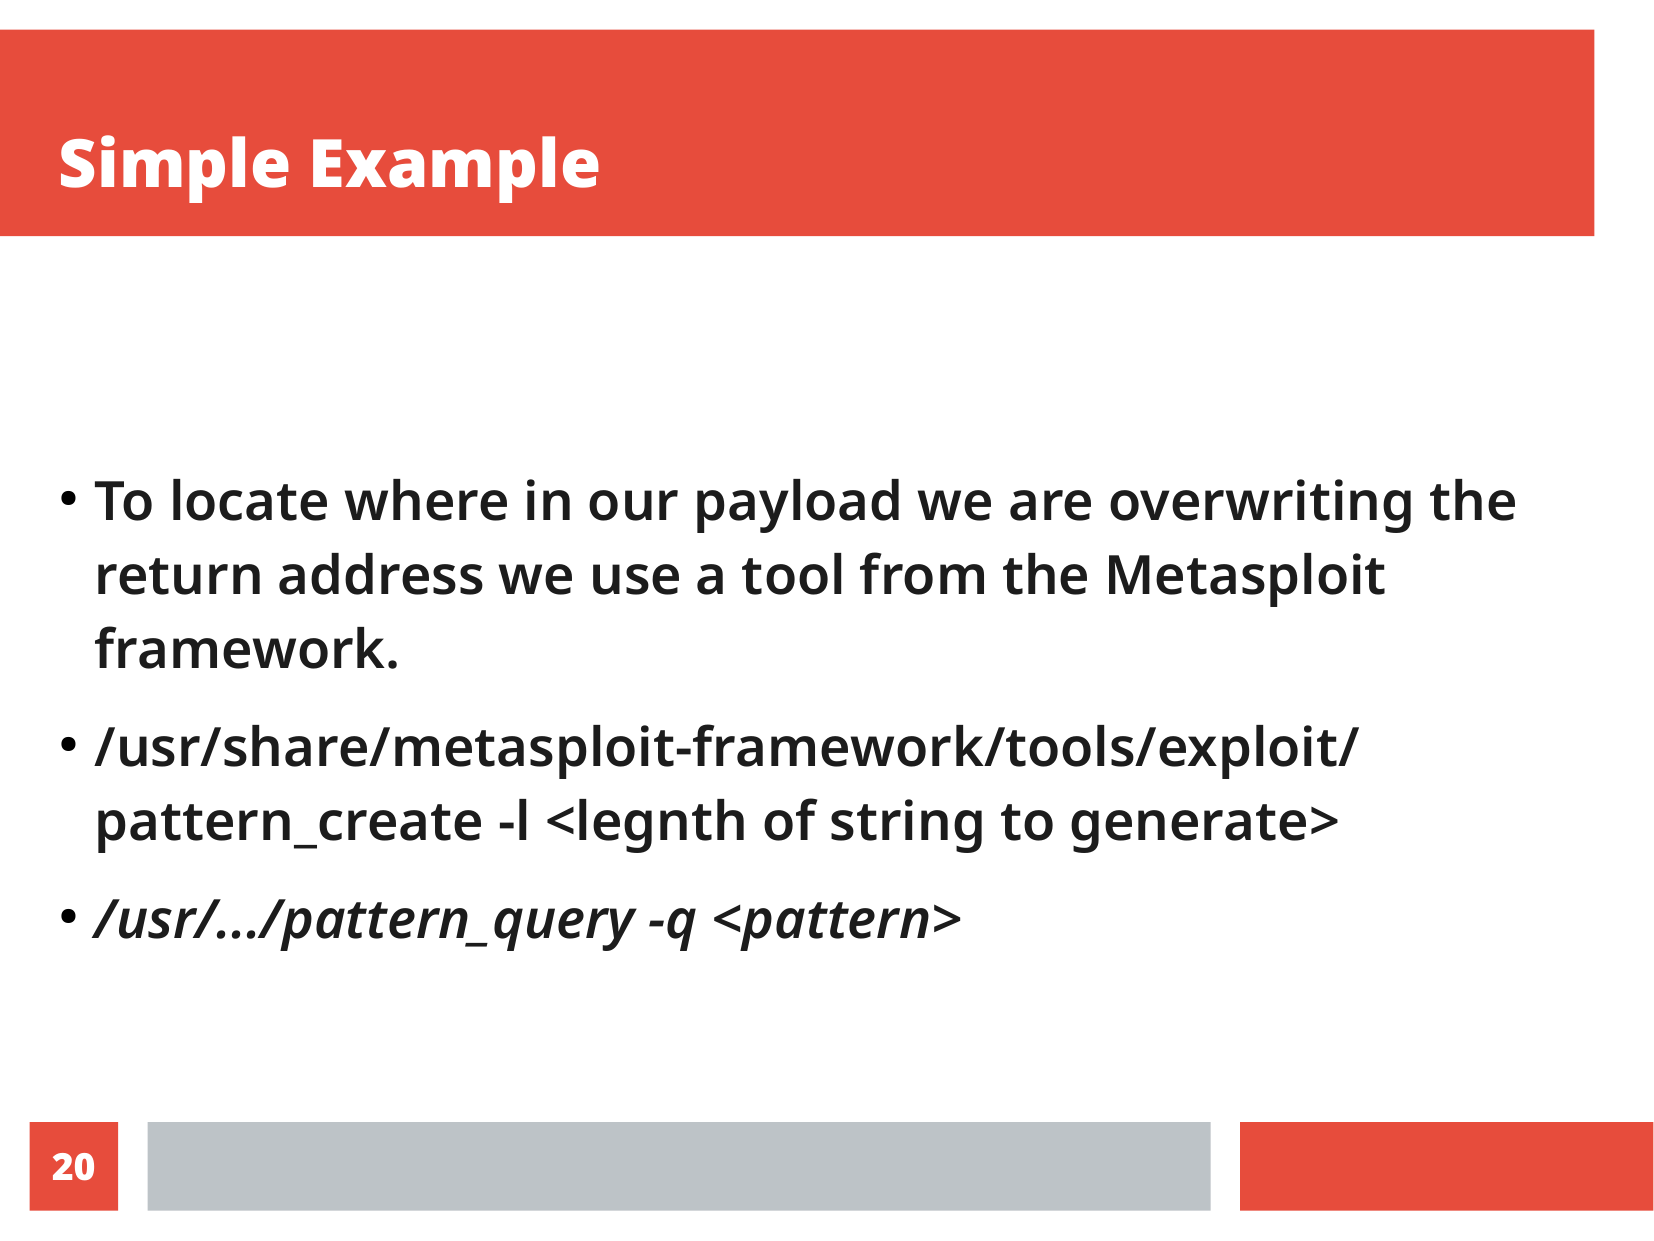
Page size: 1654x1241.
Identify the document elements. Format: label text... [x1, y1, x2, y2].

title Simple Example [59, 59, 1595, 207]
list To locate where in our payload we are overwriting the return address we use a tool from the Metasploit framework. /usr/share/metasploit-framework/tools/exploit/pattern_create -l <legnth of string to generate> /usr/.../pattern_query -q <pattern> [59, 324, 1565, 1093]
